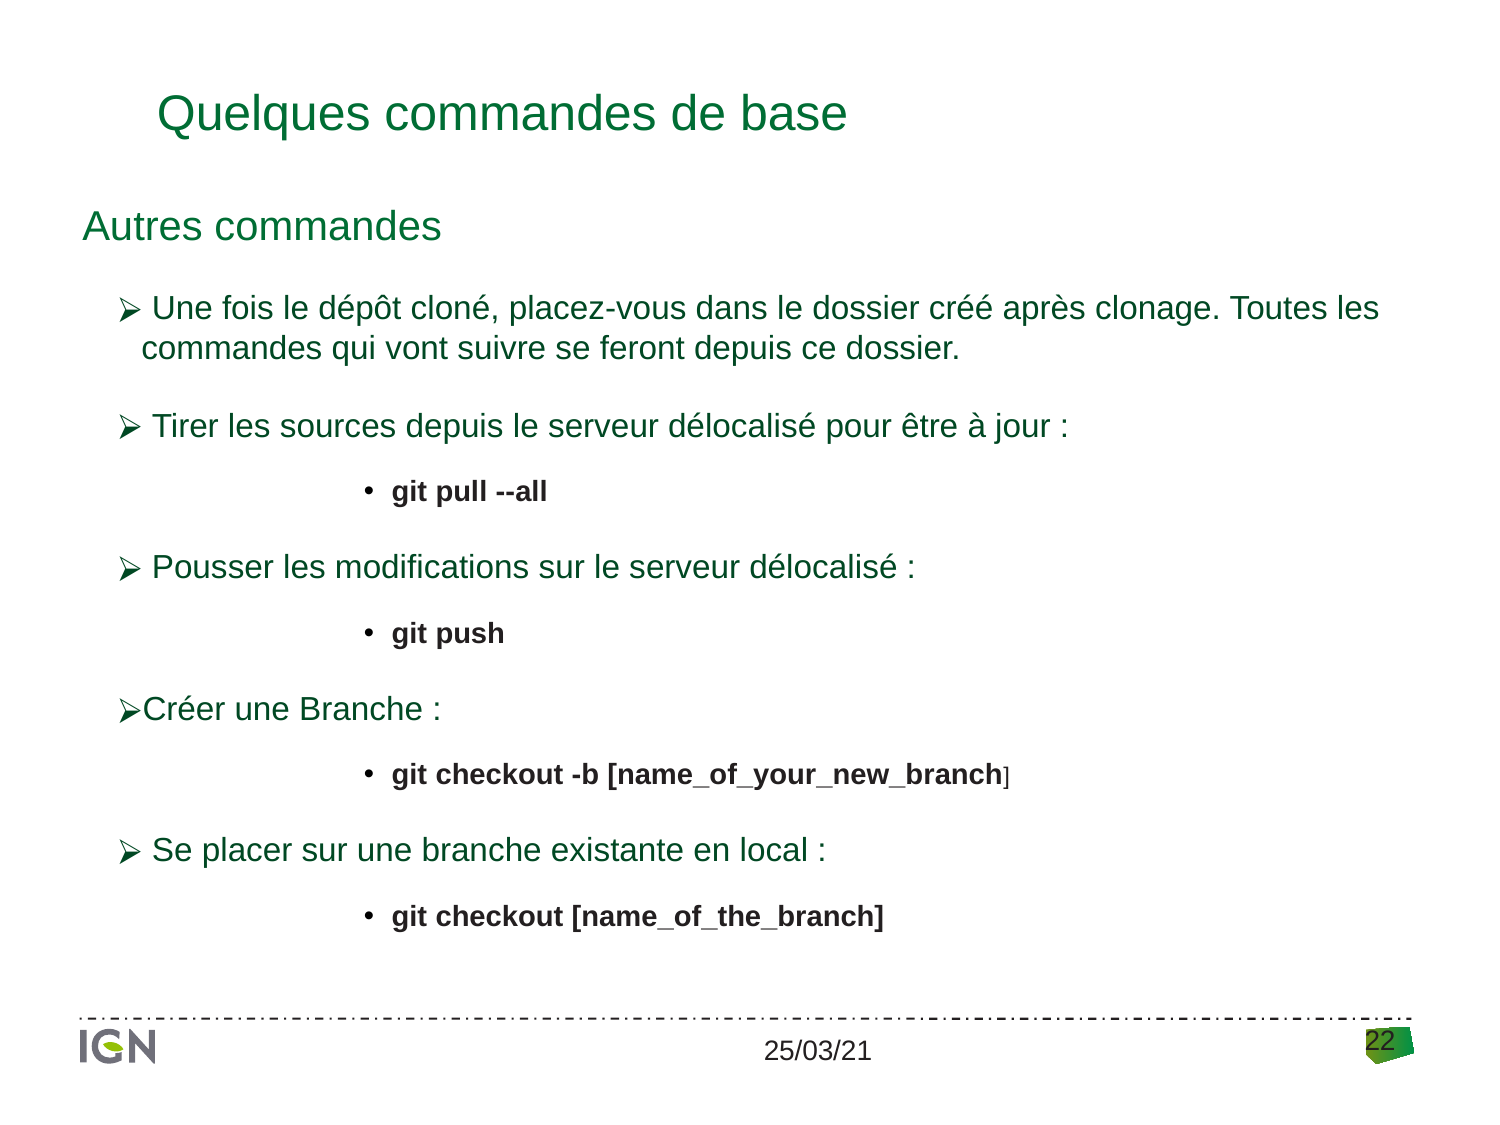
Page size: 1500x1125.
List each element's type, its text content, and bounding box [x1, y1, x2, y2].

text_box 25/03/21 [749, 1025, 894, 1064]
text_box <number> [1349, 1015, 1427, 1076]
text_box Autres commandes Une fois le dépôt cloné, placez-vous dans le dossier créé après clonage. Toutes les commandes qui vont suivre se feront depuis ce dossier. Tirer les sources depuis le serveur délocalisé pour être à jour : git pull --all Pousser les modifications sur le serveur délocalisé : git push Créer une Branche : git checkout -b [name_of_your_new_branch] Se placer sur une branche existante en local : git checkout [name_of_the_branch] [67, 198, 1446, 996]
text_box Quelques commandes de base [142, 81, 1339, 141]
